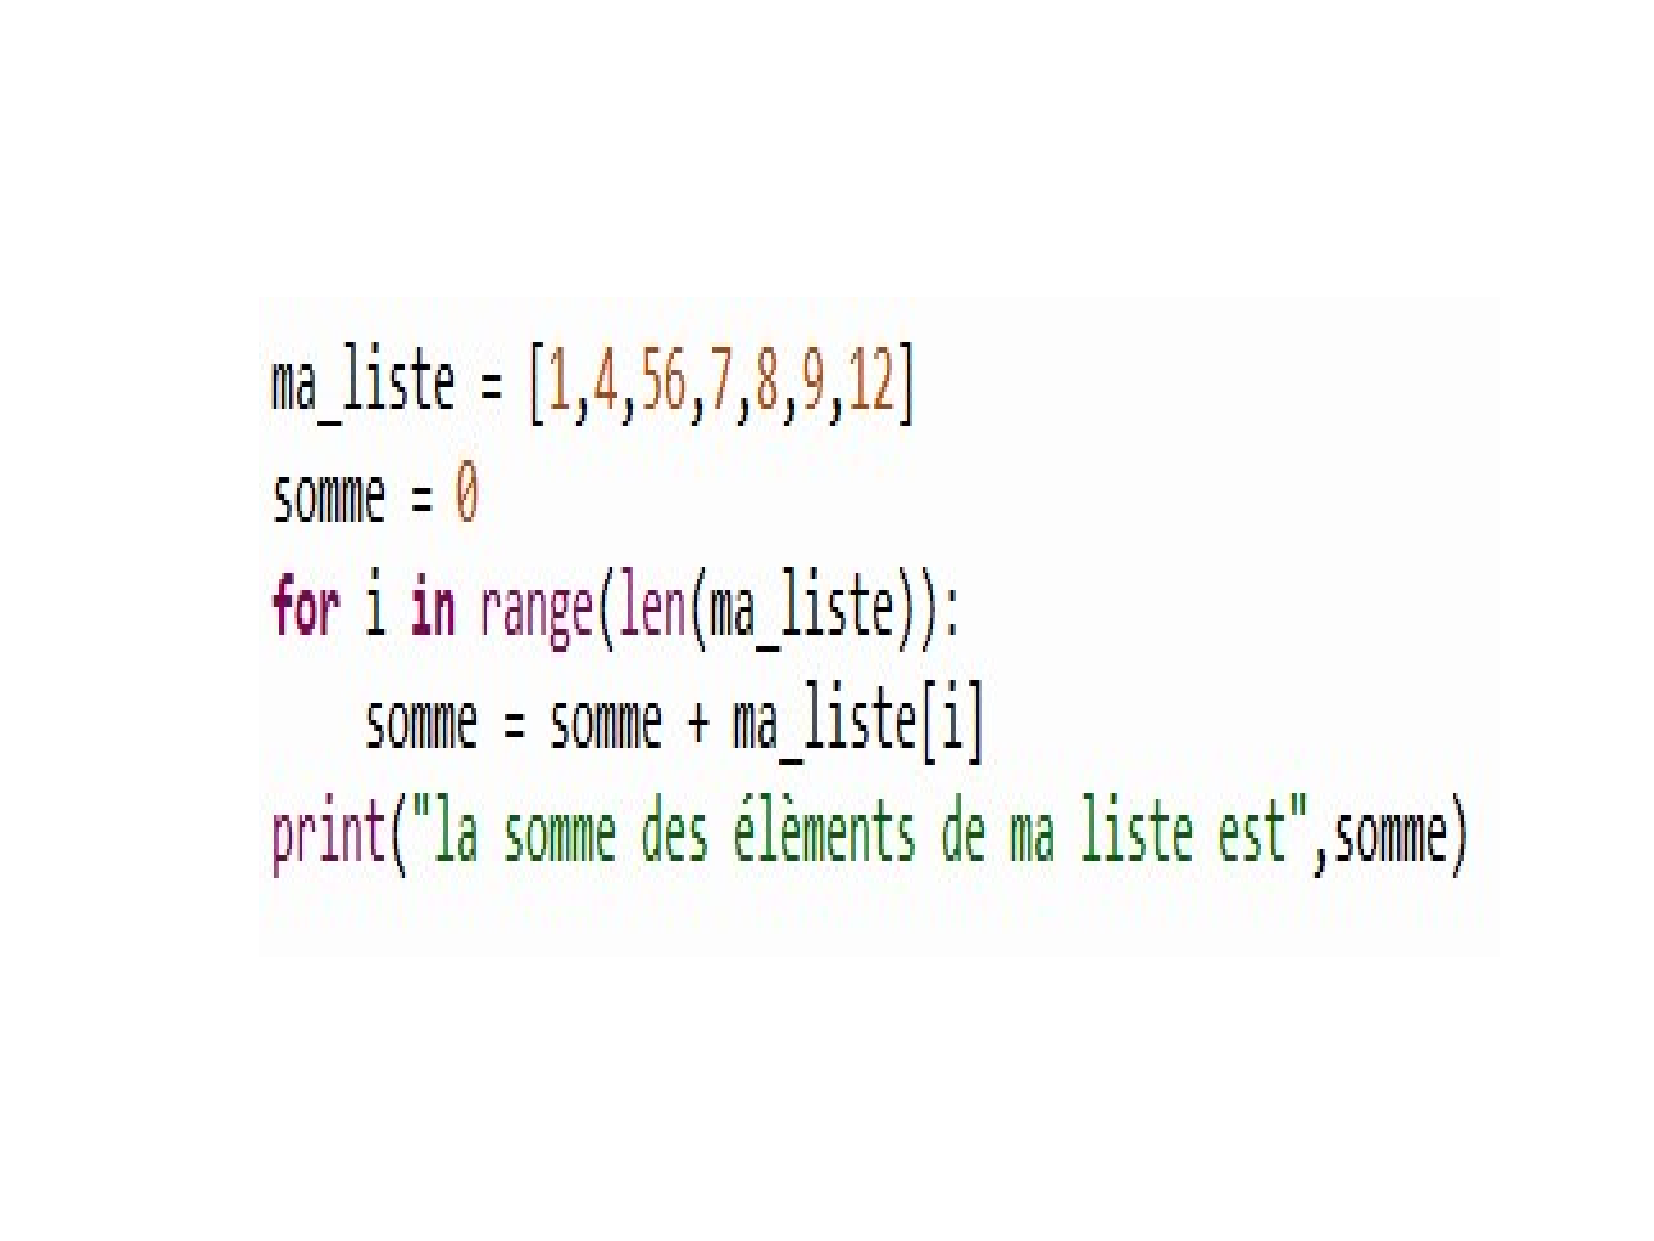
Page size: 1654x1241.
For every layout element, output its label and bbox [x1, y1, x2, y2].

picture [259, 297, 1500, 957]
